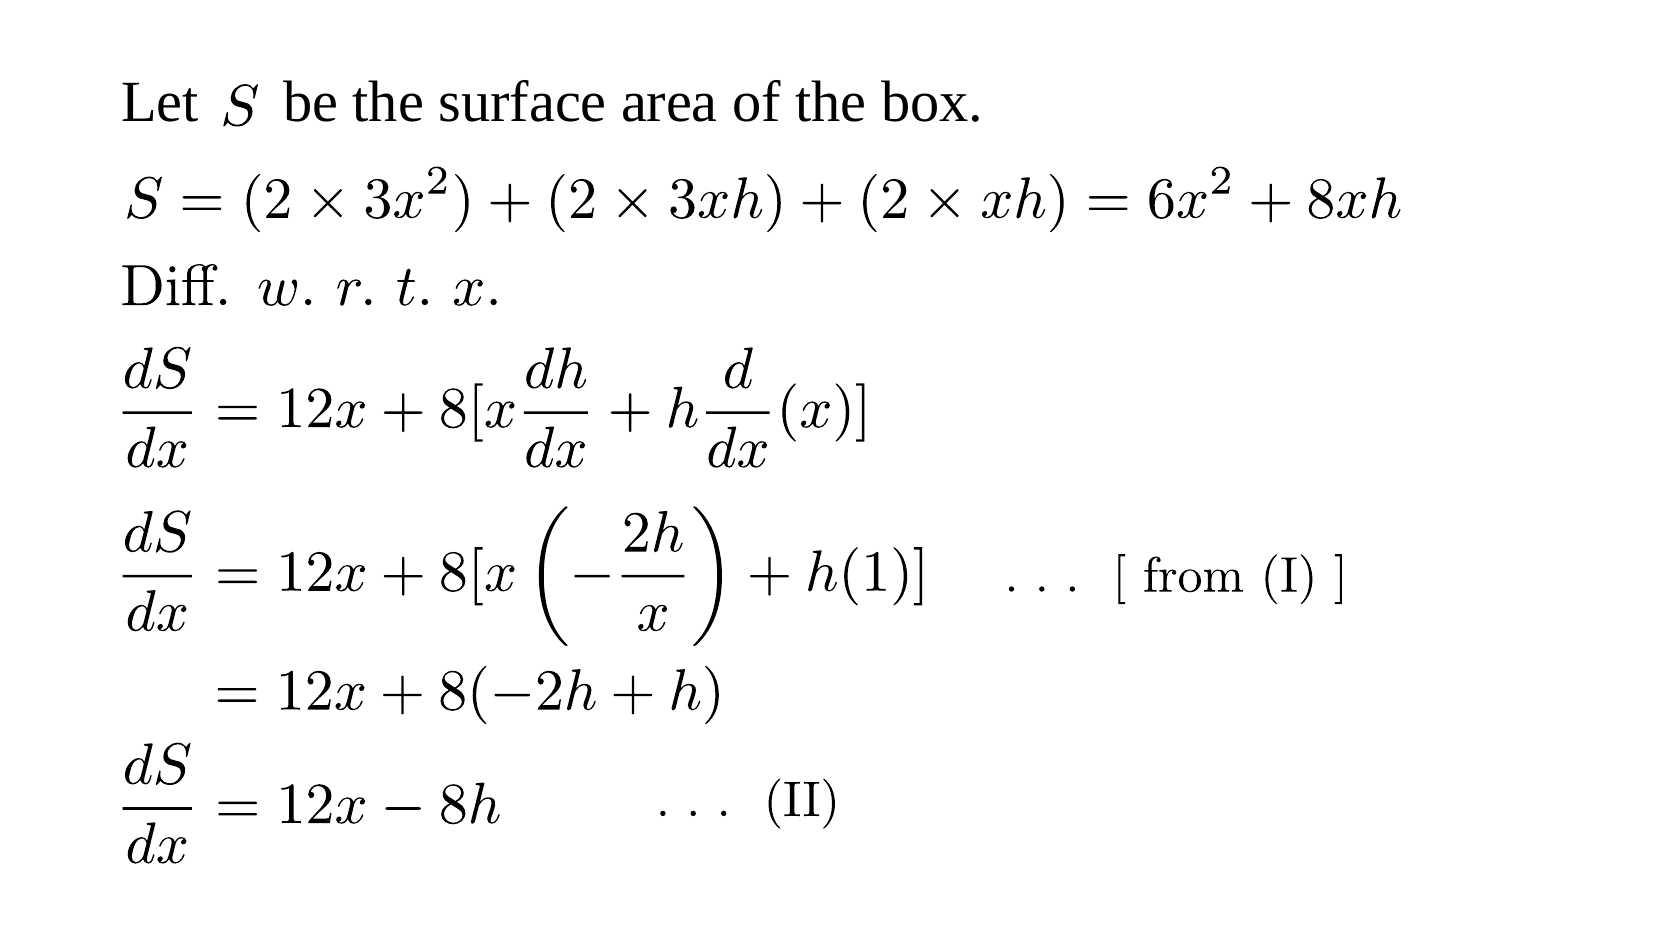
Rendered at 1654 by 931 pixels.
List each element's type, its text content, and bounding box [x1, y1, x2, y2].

text_box [127, 166, 1401, 233]
text_box [122, 264, 497, 306]
text_box [122, 346, 865, 468]
text_box [122, 506, 923, 646]
title Let be the surface area of the box. [47, 37, 1619, 898]
text_box [217, 665, 719, 725]
text_box [658, 778, 835, 829]
text_box [122, 742, 500, 864]
text_box [1006, 554, 1342, 605]
text_box [223, 84, 258, 127]
